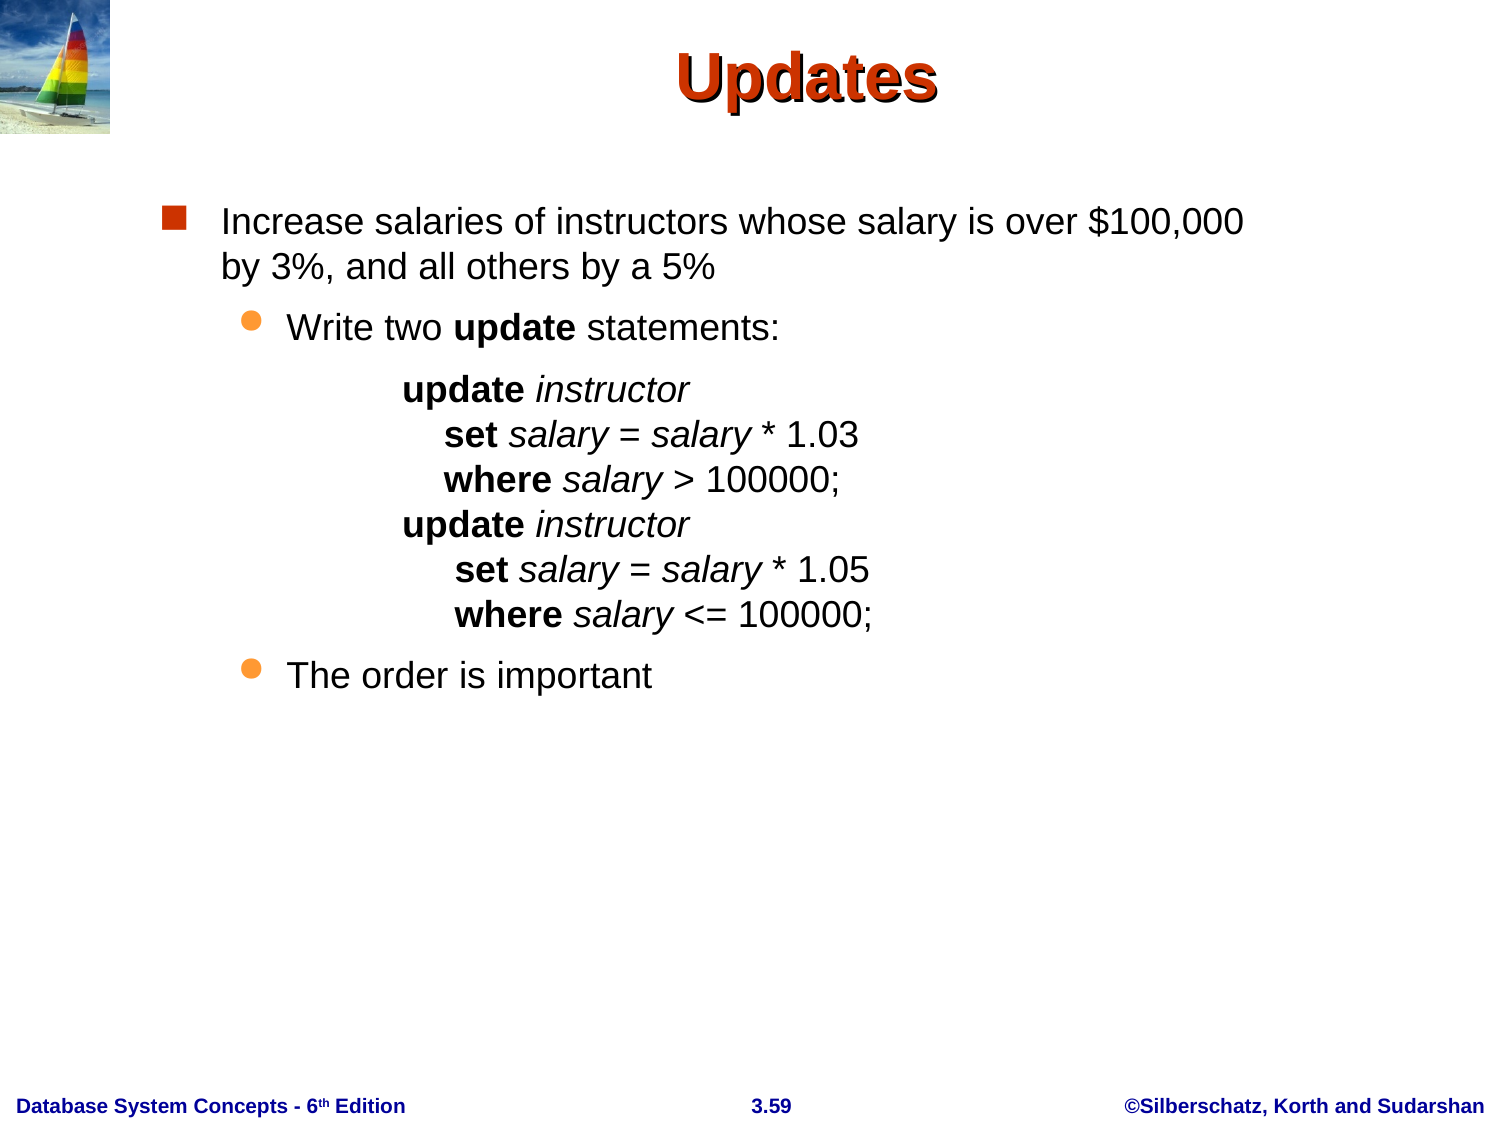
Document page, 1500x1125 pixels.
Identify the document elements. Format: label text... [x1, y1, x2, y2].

title Updates [144, 20, 1470, 121]
list Increase salaries of instructors whose salary is over $100,000 by 3%, and all others by a 5% Write two update statements: update instructor set salary = salary * 1.03 where salary > 100000; update instructor set salary = salary * 1.05 where salary <= 100000; The order is important [149, 189, 1291, 990]
picture [0, 0, 110, 134]
